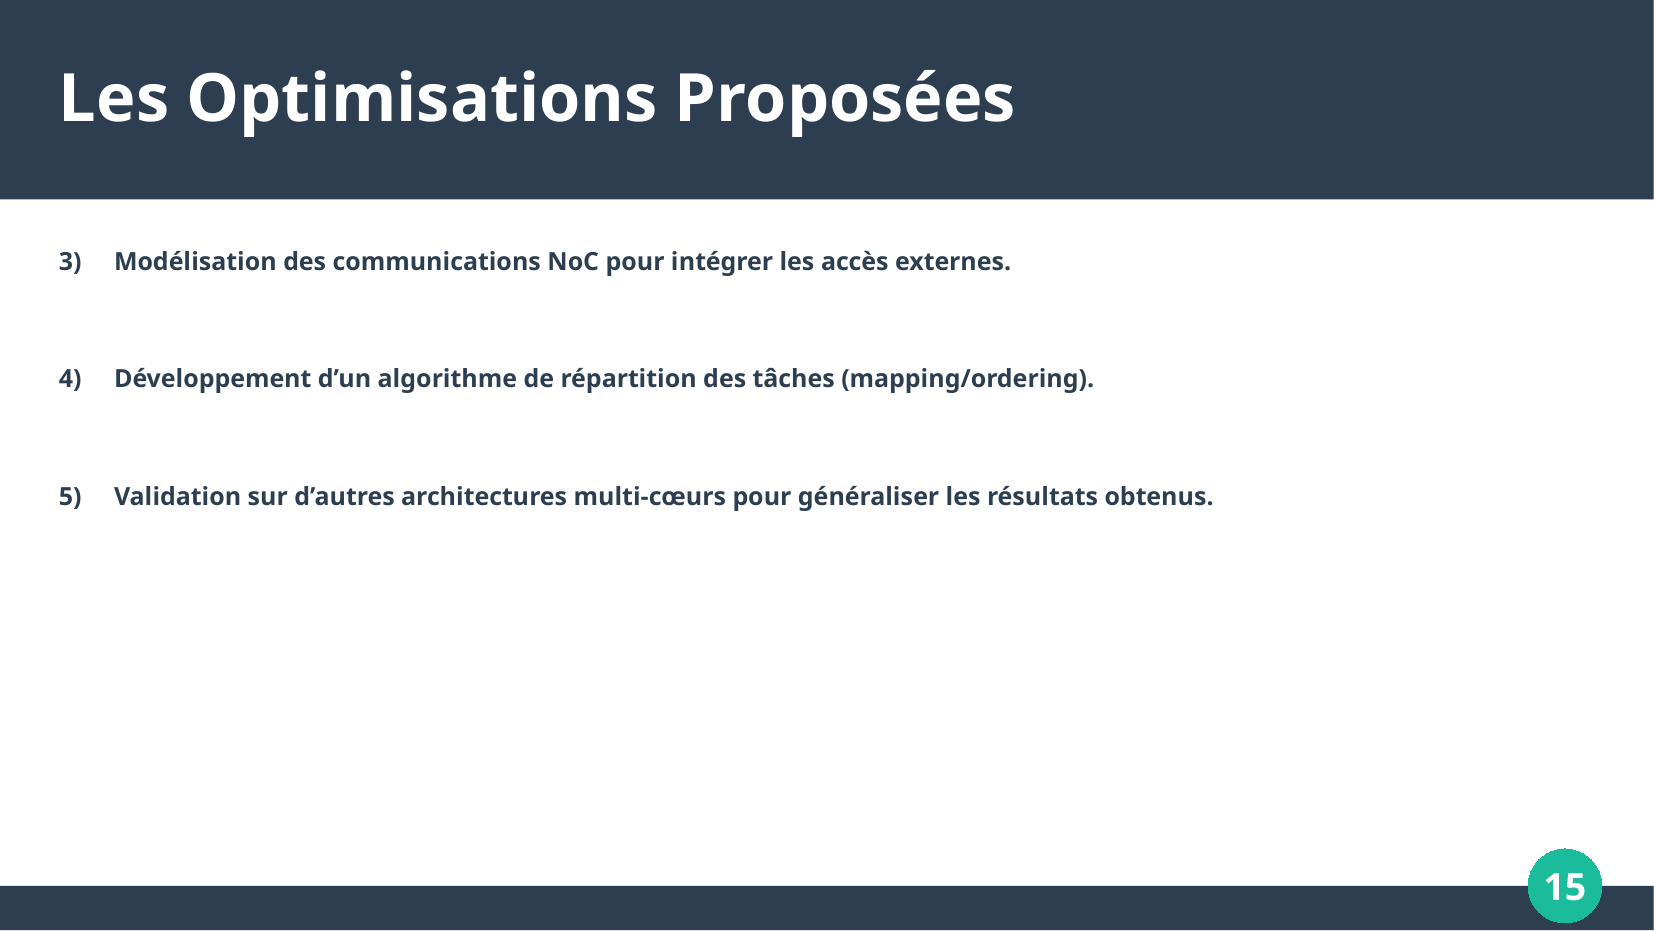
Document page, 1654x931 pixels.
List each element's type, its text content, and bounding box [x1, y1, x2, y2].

title Les Optimisations Proposées [59, 37, 1595, 155]
list 3) Modélisation des communications NoC pour intégrer les accès externes. 4) Développement d’un algorithme de répartition des tâches (mapping/ordering). 5) Validation sur d’autres architectures multi-cœurs pour généraliser les résultats obtenus. [59, 243, 1595, 864]
